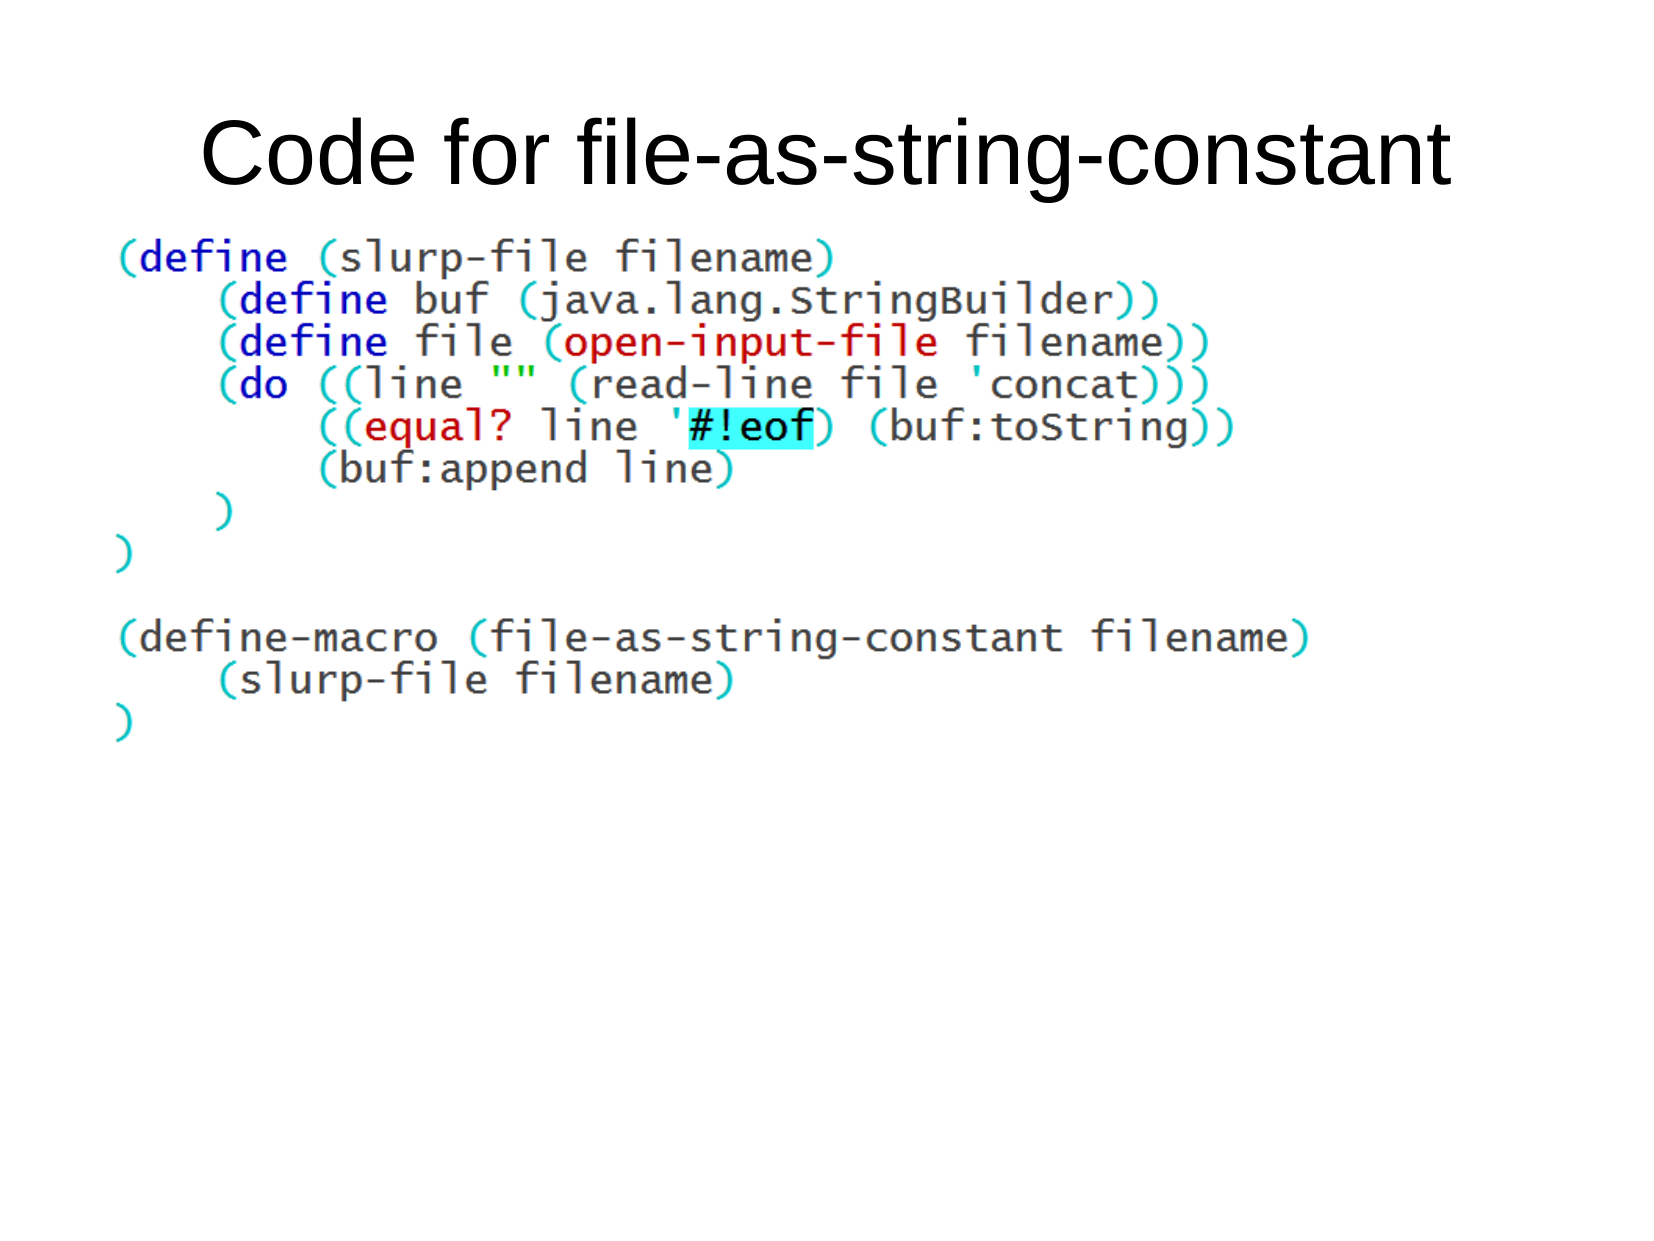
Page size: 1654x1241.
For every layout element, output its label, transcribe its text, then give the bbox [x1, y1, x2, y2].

title Code for file-as-string-constant [82, 49, 1571, 257]
picture [112, 228, 1316, 751]
